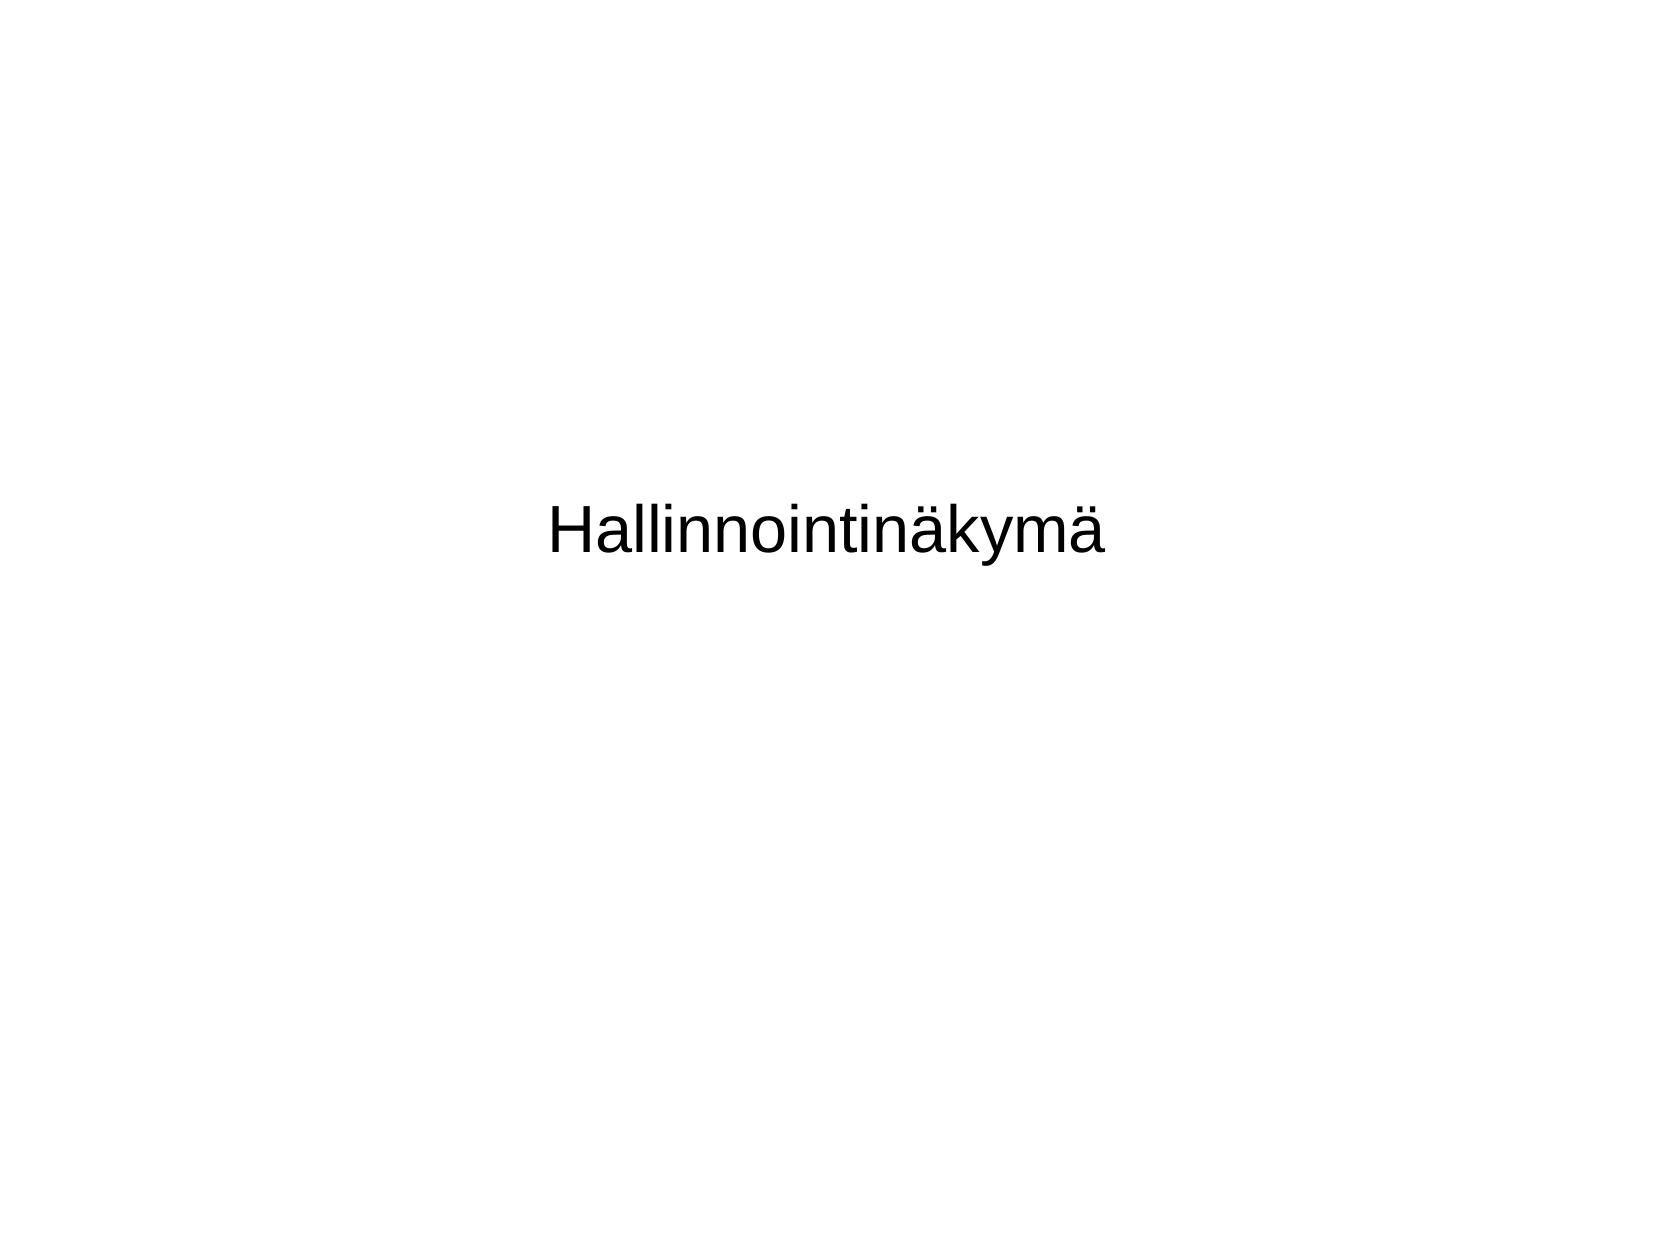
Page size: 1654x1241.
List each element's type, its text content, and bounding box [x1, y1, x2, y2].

subtitle Hallinnointinäkymä [82, 49, 1571, 1010]
